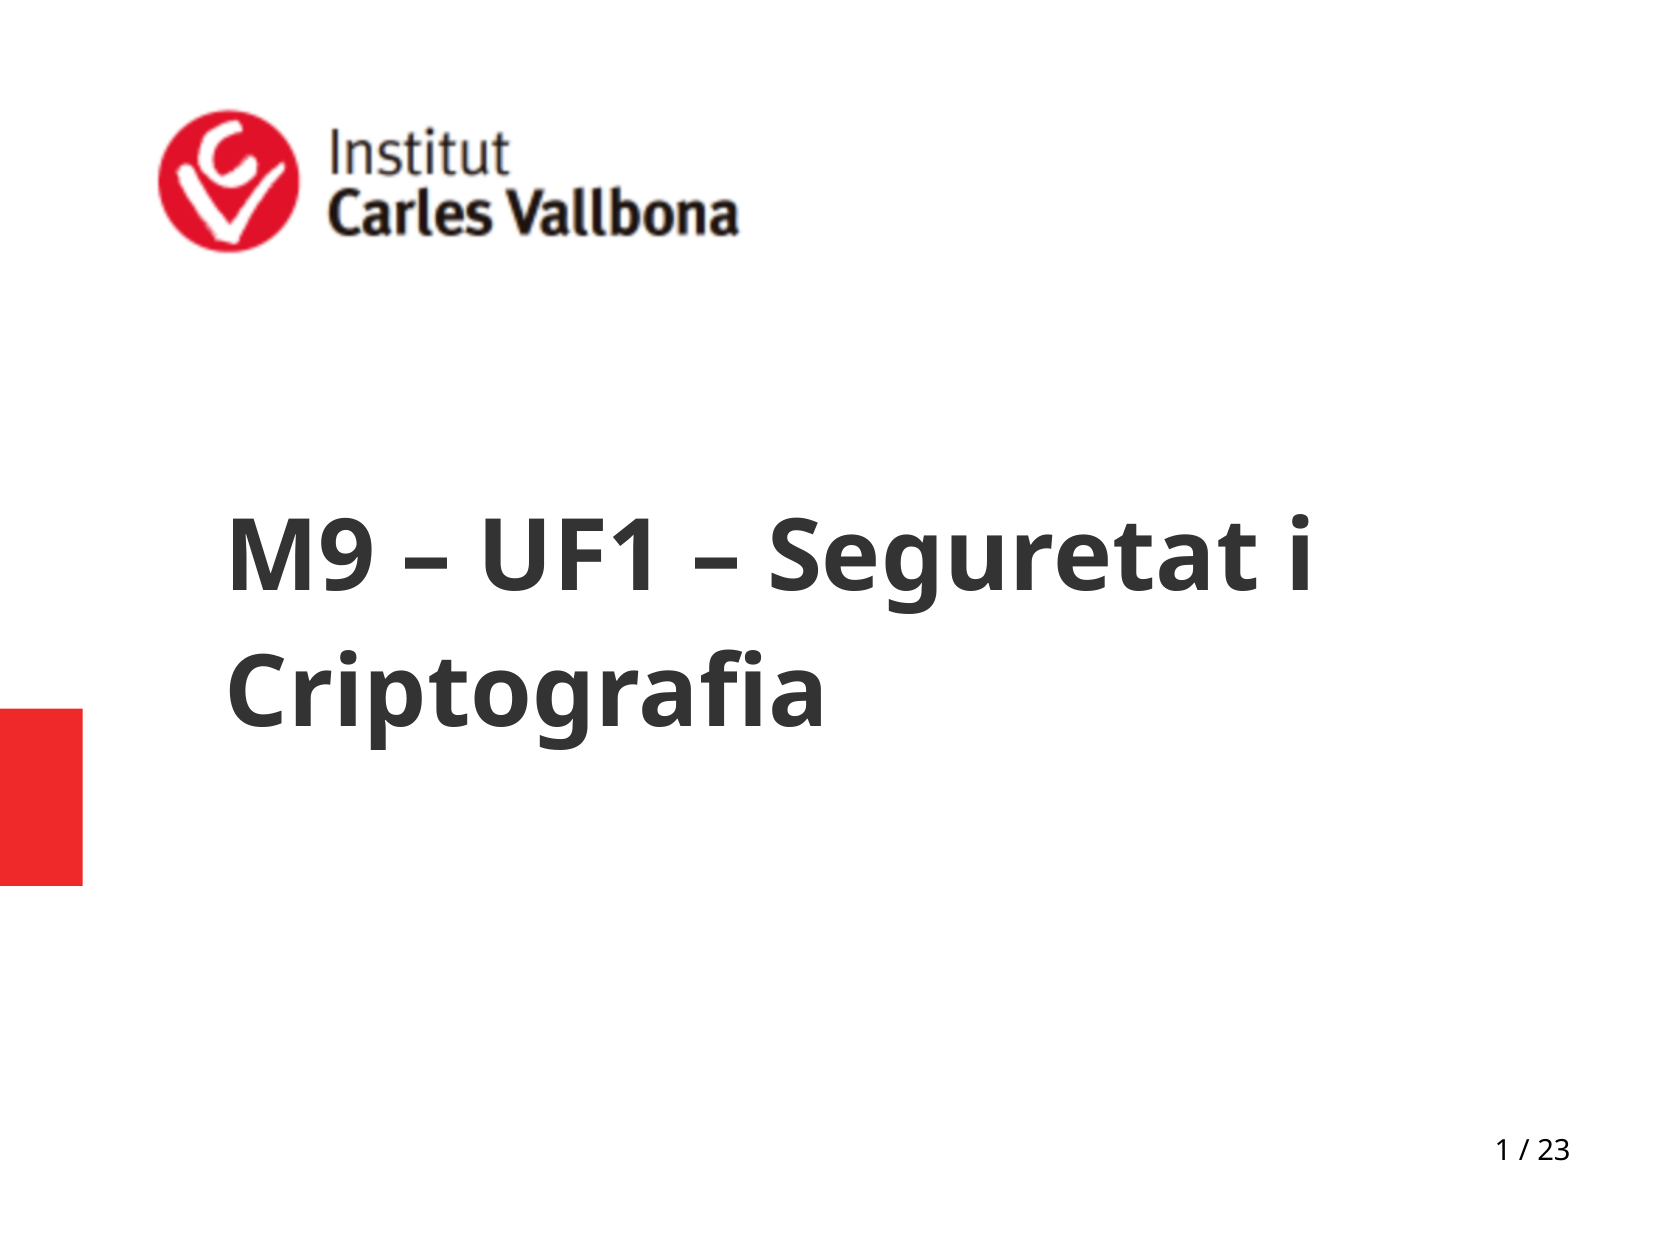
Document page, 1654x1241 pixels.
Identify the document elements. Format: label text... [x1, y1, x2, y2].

picture [153, 101, 768, 260]
title M9 – UF1 – Seguretat i Criptografia [224, 483, 1501, 756]
